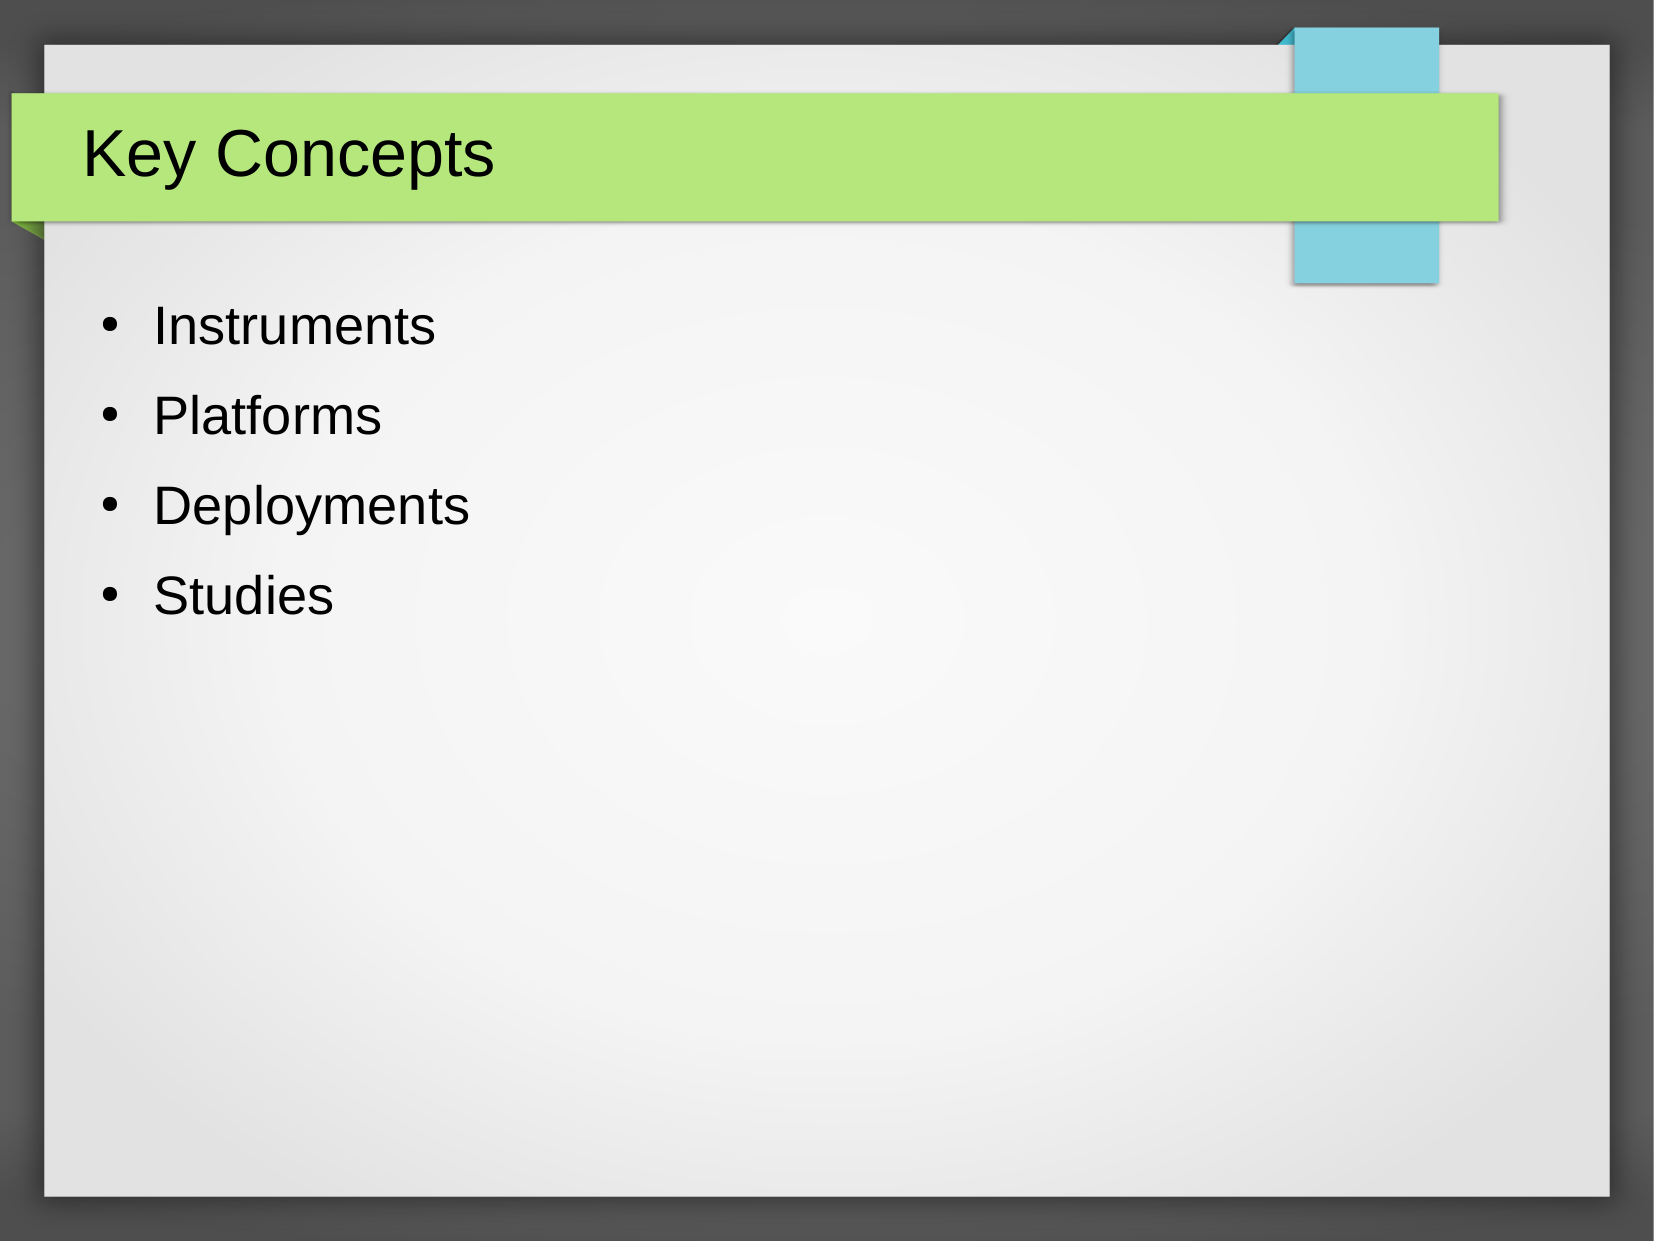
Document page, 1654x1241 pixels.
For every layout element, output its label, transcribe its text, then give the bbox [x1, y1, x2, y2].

title Key Concepts [82, 94, 1264, 213]
picture [0, 0, 1654, 1241]
list Instruments Platforms Deployments Studies [82, 295, 1571, 1015]
